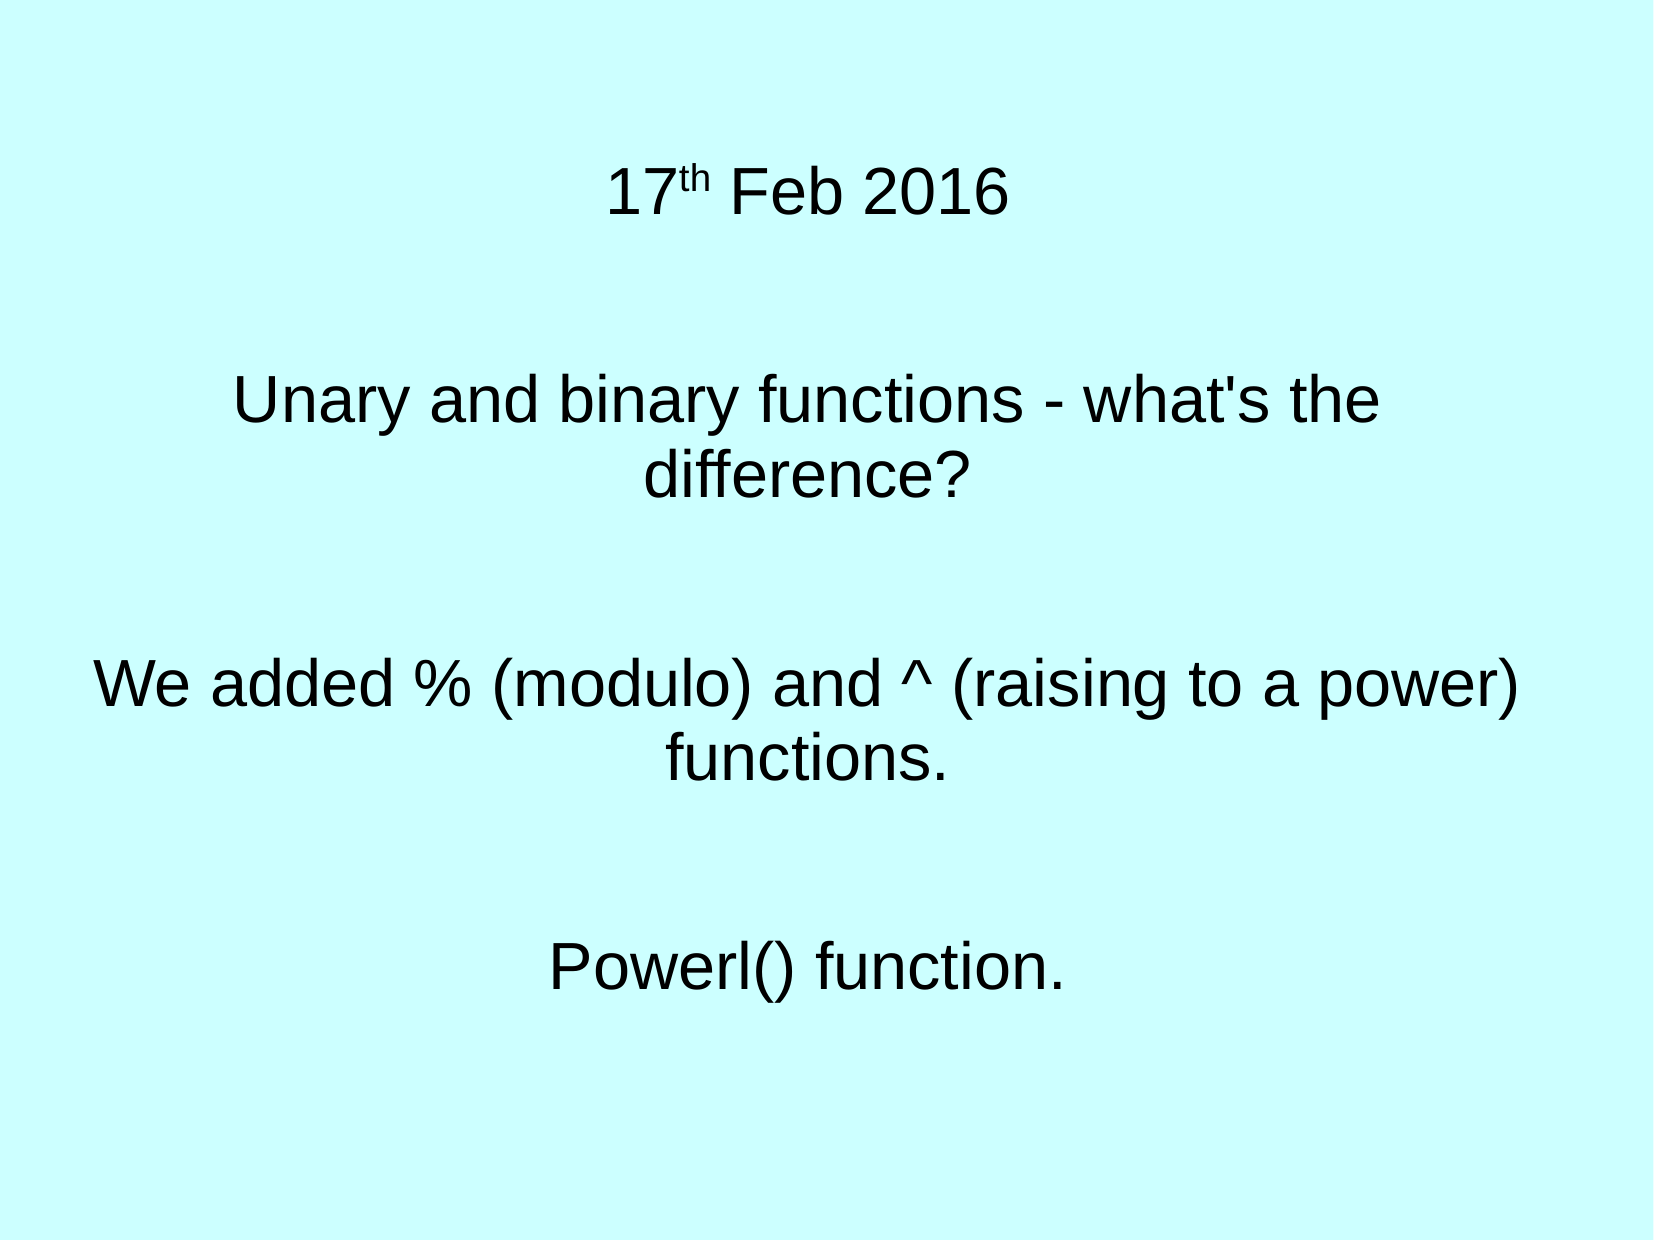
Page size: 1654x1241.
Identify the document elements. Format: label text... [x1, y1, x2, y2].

list 17th Feb 2016 Unary and binary functions - what's the difference? We added % (modulo) and ^ (raising to a power) functions. Powerl() function. [80, 49, 1536, 1170]
